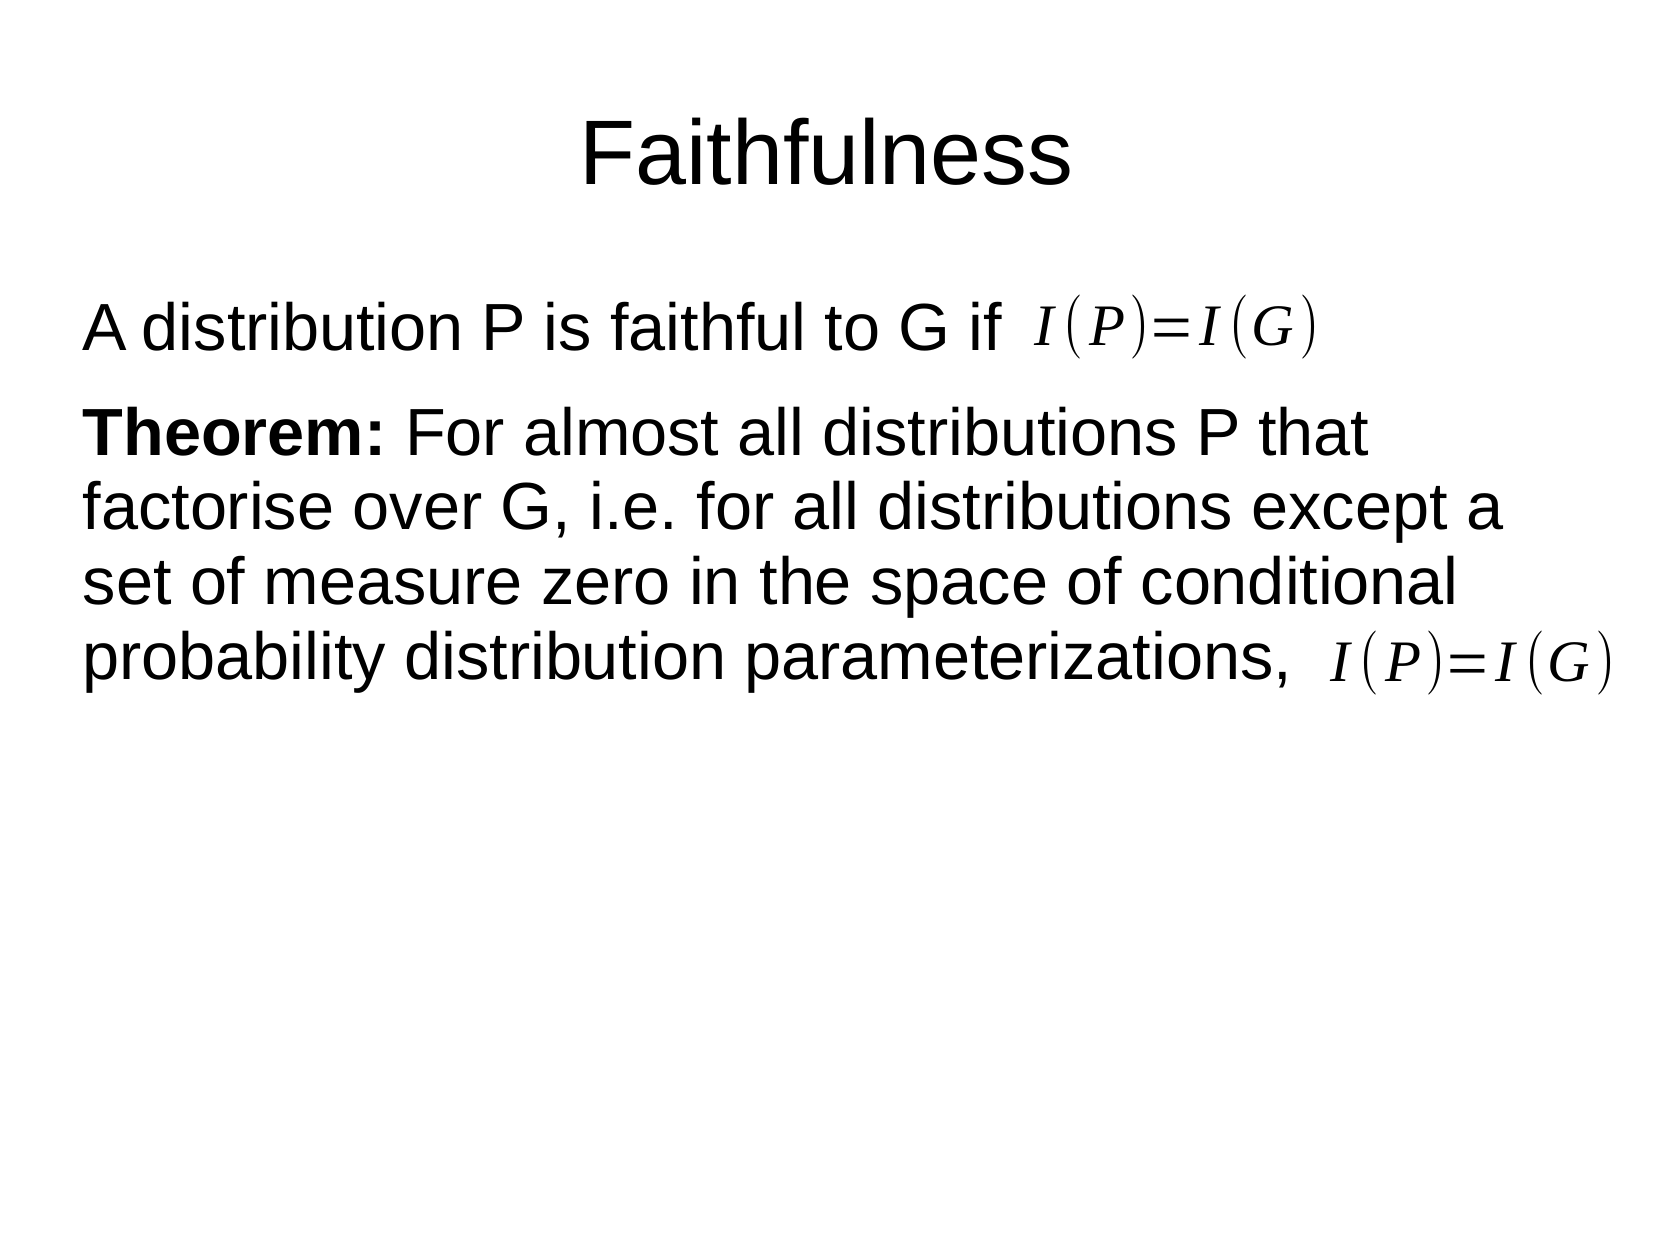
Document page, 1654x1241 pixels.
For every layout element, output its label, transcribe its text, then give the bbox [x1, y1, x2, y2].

chart [1311, 625, 1630, 697]
chart [1015, 290, 1334, 361]
title Faithfulness [82, 49, 1571, 257]
list A distribution P is faithful to G if Theorem: For almost all distributions P that factorise over G, i.e. for all distributions except a set of measure zero in the space of conditional probability distribution parameterizations, [82, 290, 1571, 1010]
